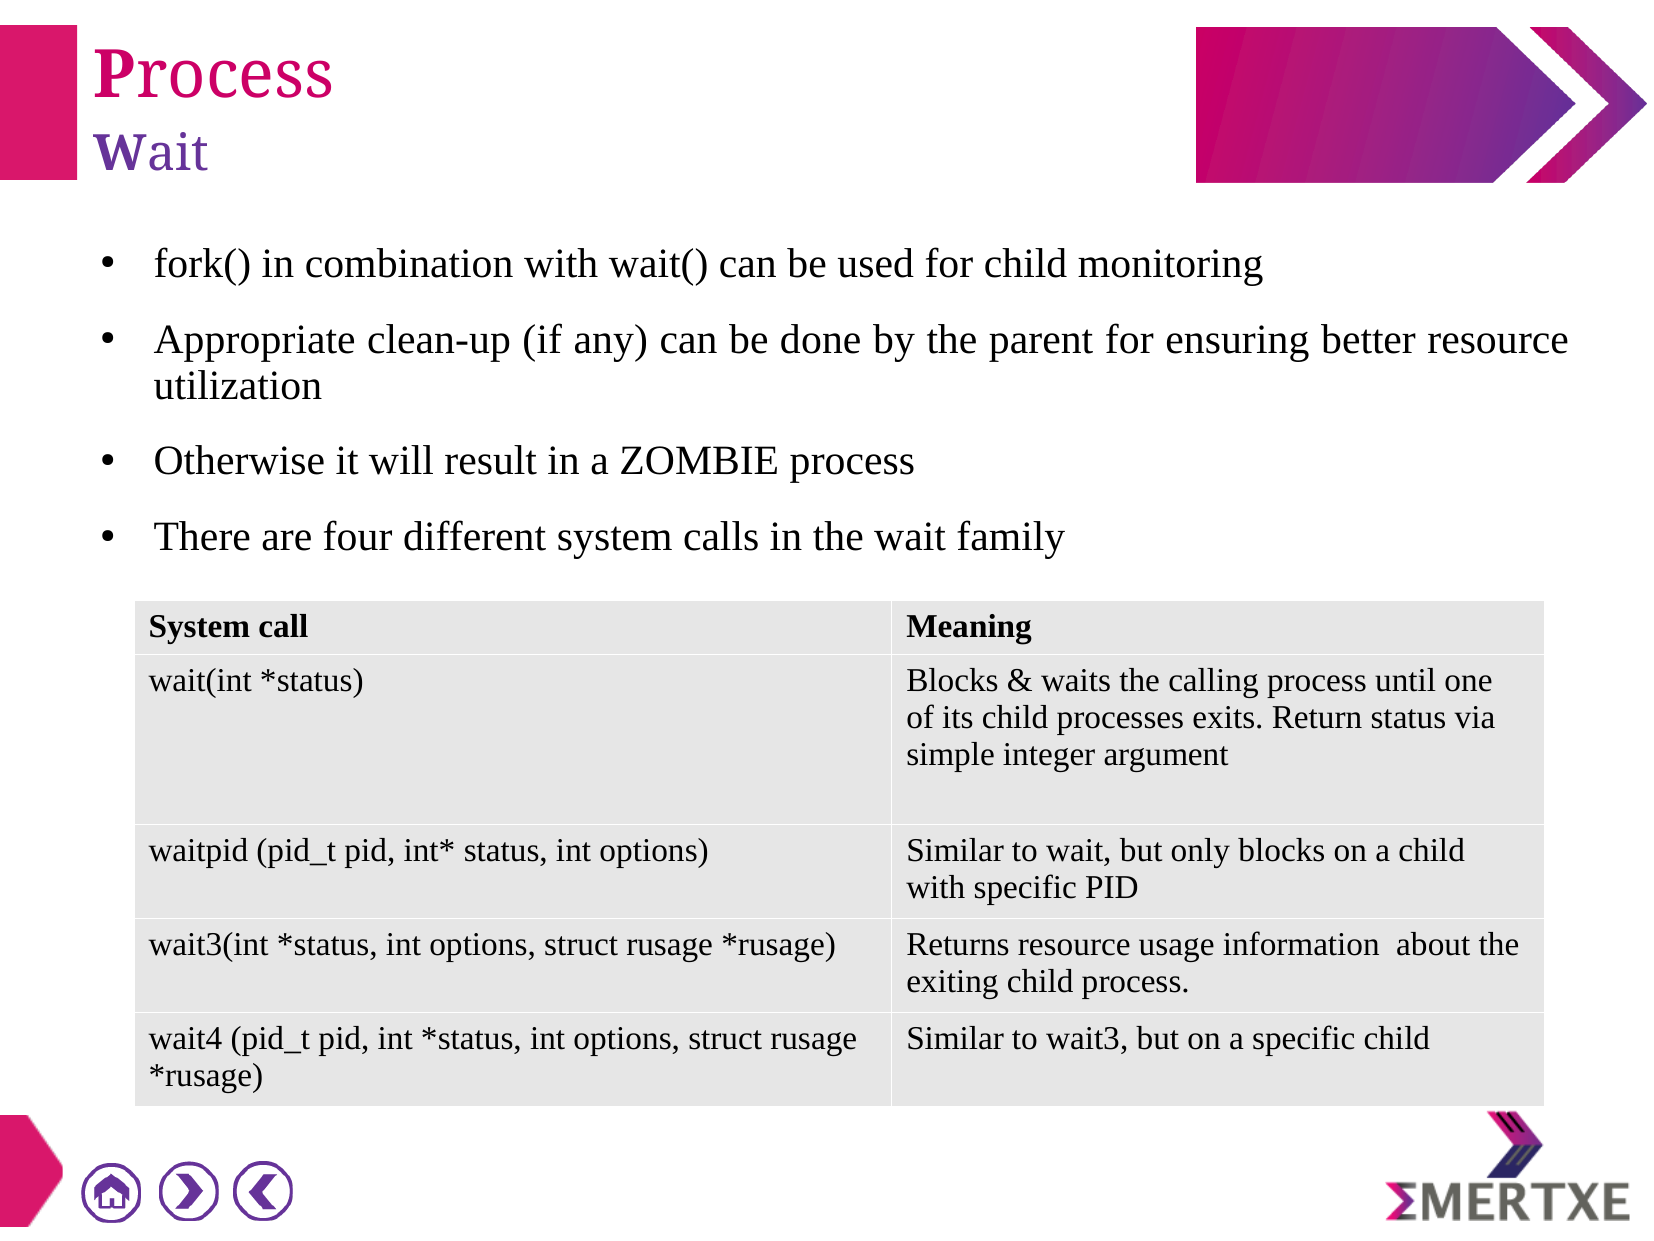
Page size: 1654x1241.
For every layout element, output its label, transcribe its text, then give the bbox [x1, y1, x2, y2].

picture [81, 1163, 141, 1223]
table_cell wait4 (pid_t pid, int *status, int options, struct rusage *rusage) [135, 1013, 891, 1106]
list fork() in combination with wait() can be used for child monitoring Appropriate clean-up (if any) can be done by the parent for ensuring better resource utilization Otherwise it will result in a ZOMBIE process There are four different system calls in the wait family [82, 240, 1571, 628]
title Process Wait [93, 2, 1571, 210]
table_cell Returns resource usage information about the exiting child process. [892, 919, 1544, 1012]
picture [1571, 27, 1647, 183]
picture [233, 1161, 293, 1221]
picture [1385, 1107, 1631, 1221]
picture [159, 1161, 219, 1221]
table_cell wait3(int *status, int options, struct rusage *rusage) [135, 919, 891, 1012]
table_cell Blocks & waits the calling process until one of its child processes exits. Return status via simple integer argument [892, 655, 1544, 824]
table_cell Similar to wait, but only blocks on a child with specific PID [892, 825, 1544, 918]
table_cell wait(int *status) [135, 655, 891, 824]
table_header Meaning [892, 601, 1544, 654]
table_cell waitpid (pid_t pid, int* status, int options) [135, 825, 891, 918]
table_cell Similar to wait3, but on a specific child [892, 1013, 1544, 1106]
table_header System call [135, 601, 891, 654]
